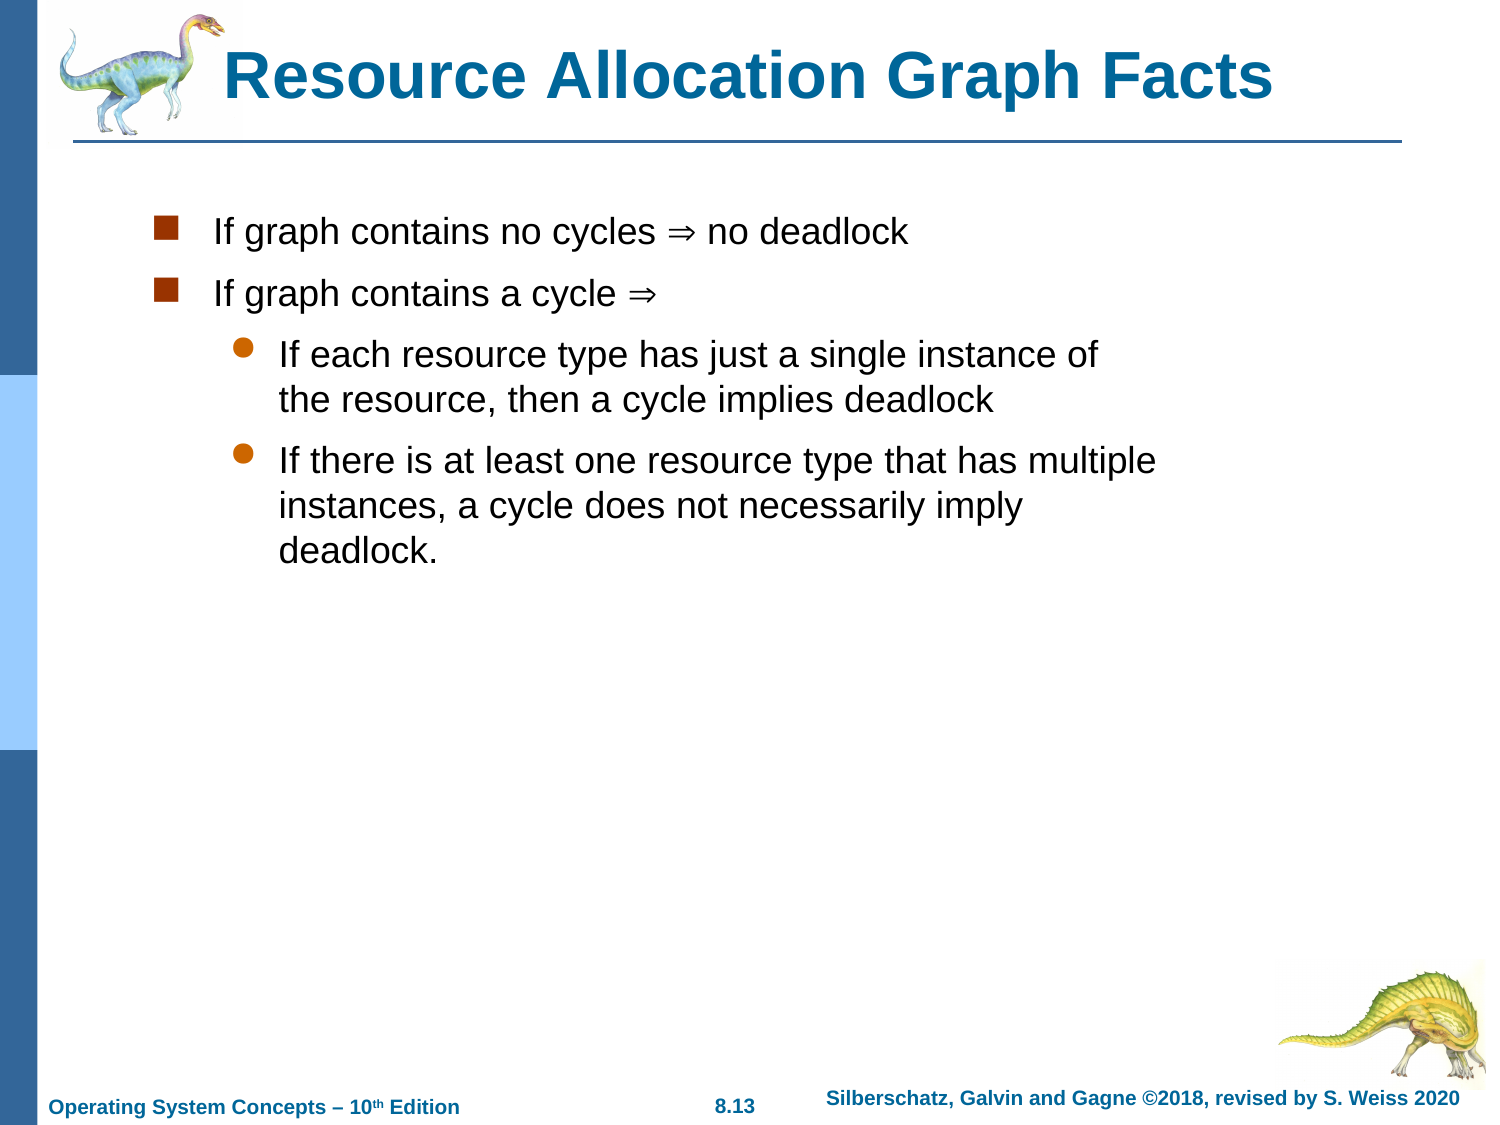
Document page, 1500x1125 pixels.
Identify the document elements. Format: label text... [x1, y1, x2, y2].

picture [46, 0, 243, 149]
title Resource Allocation Graph Facts [75, 24, 1426, 120]
list If graph contains no cycles  no deadlock If graph contains a cycle  If each resource type has just a single instance of the resource, then a cycle implies deadlock If there is at least one resource type that has multiple instances, a cycle does not necessarily imply deadlock. [141, 199, 1173, 922]
picture [1275, 959, 1486, 1095]
